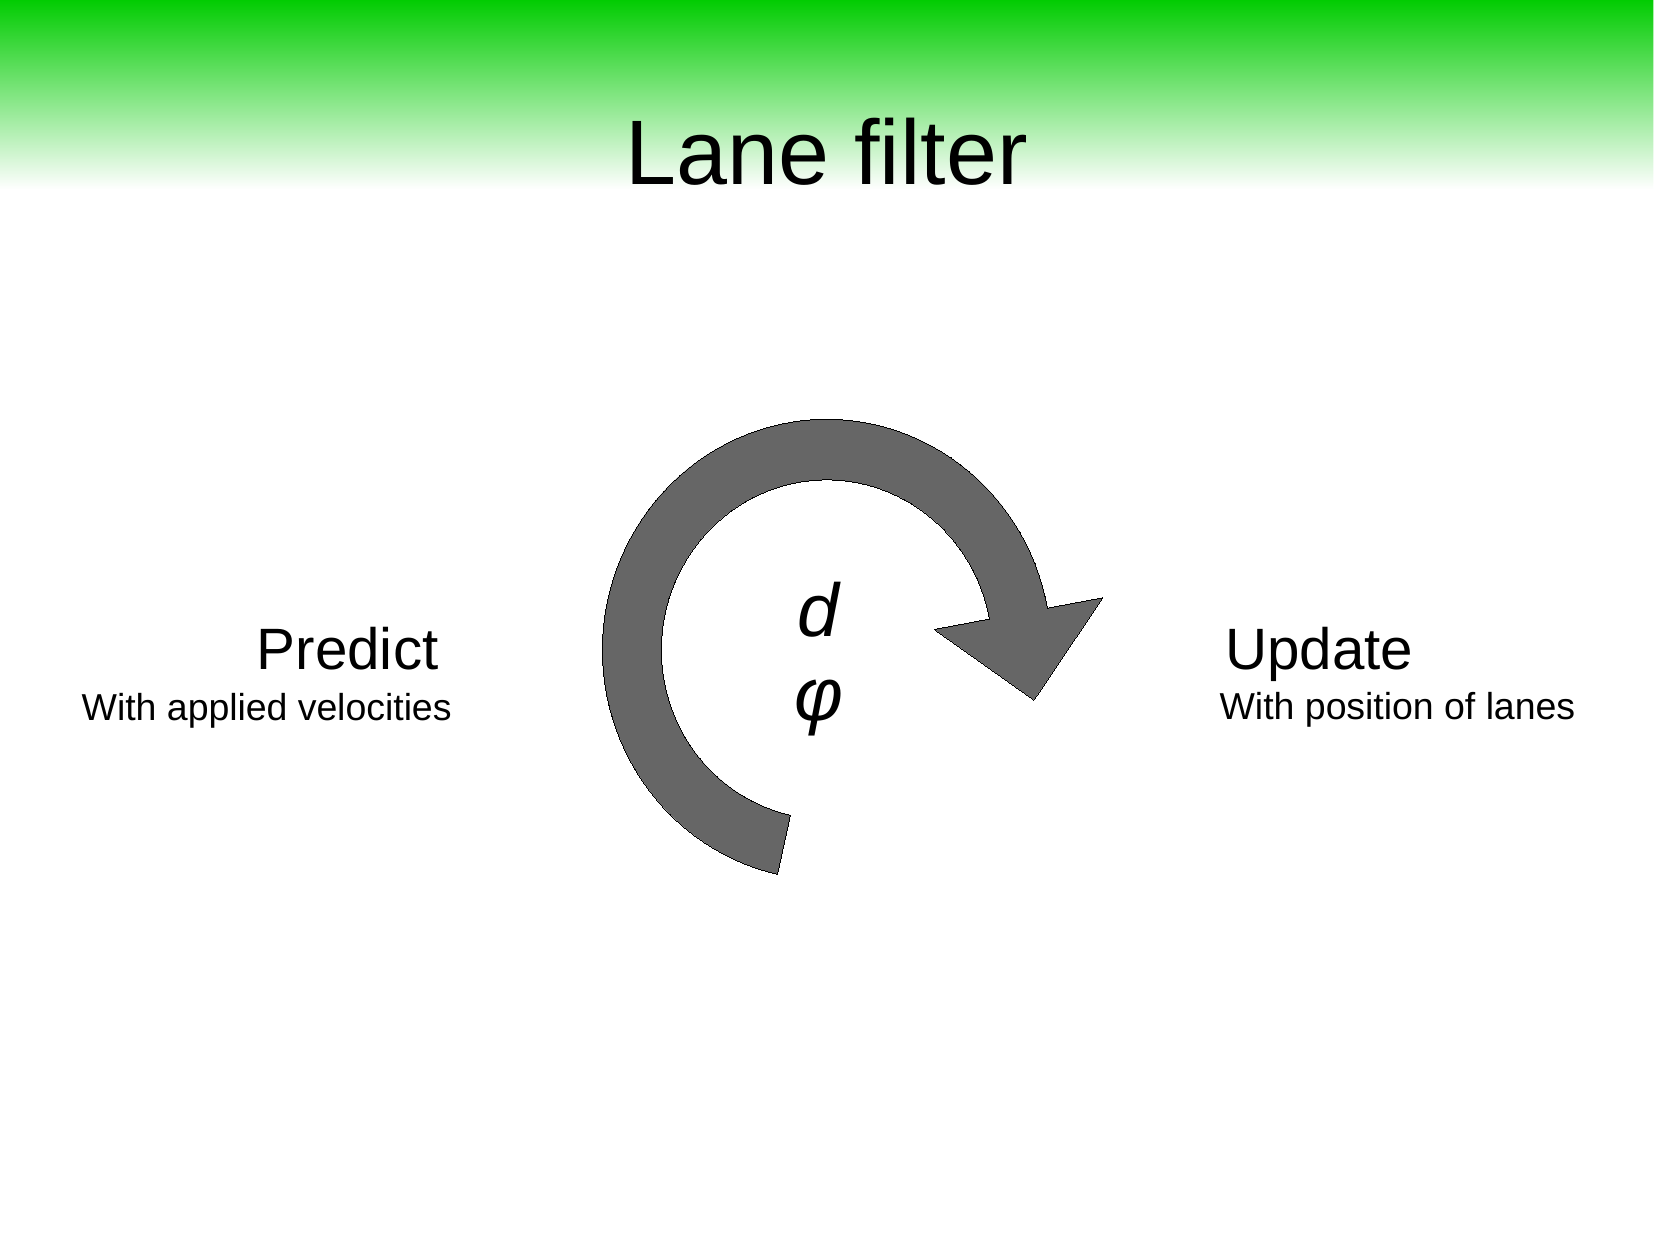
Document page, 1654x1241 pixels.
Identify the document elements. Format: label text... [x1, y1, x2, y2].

text_box [0, 0, 1654, 189]
title Lane filter [82, 49, 1571, 257]
text_box d φ [779, 561, 1028, 745]
text_box With applied velocities [66, 679, 467, 756]
text_box Predict [242, 609, 479, 690]
text_box With position of lanes [1204, 677, 1605, 754]
text_box Update [1210, 609, 1447, 677]
text_box [602, 419, 1103, 875]
